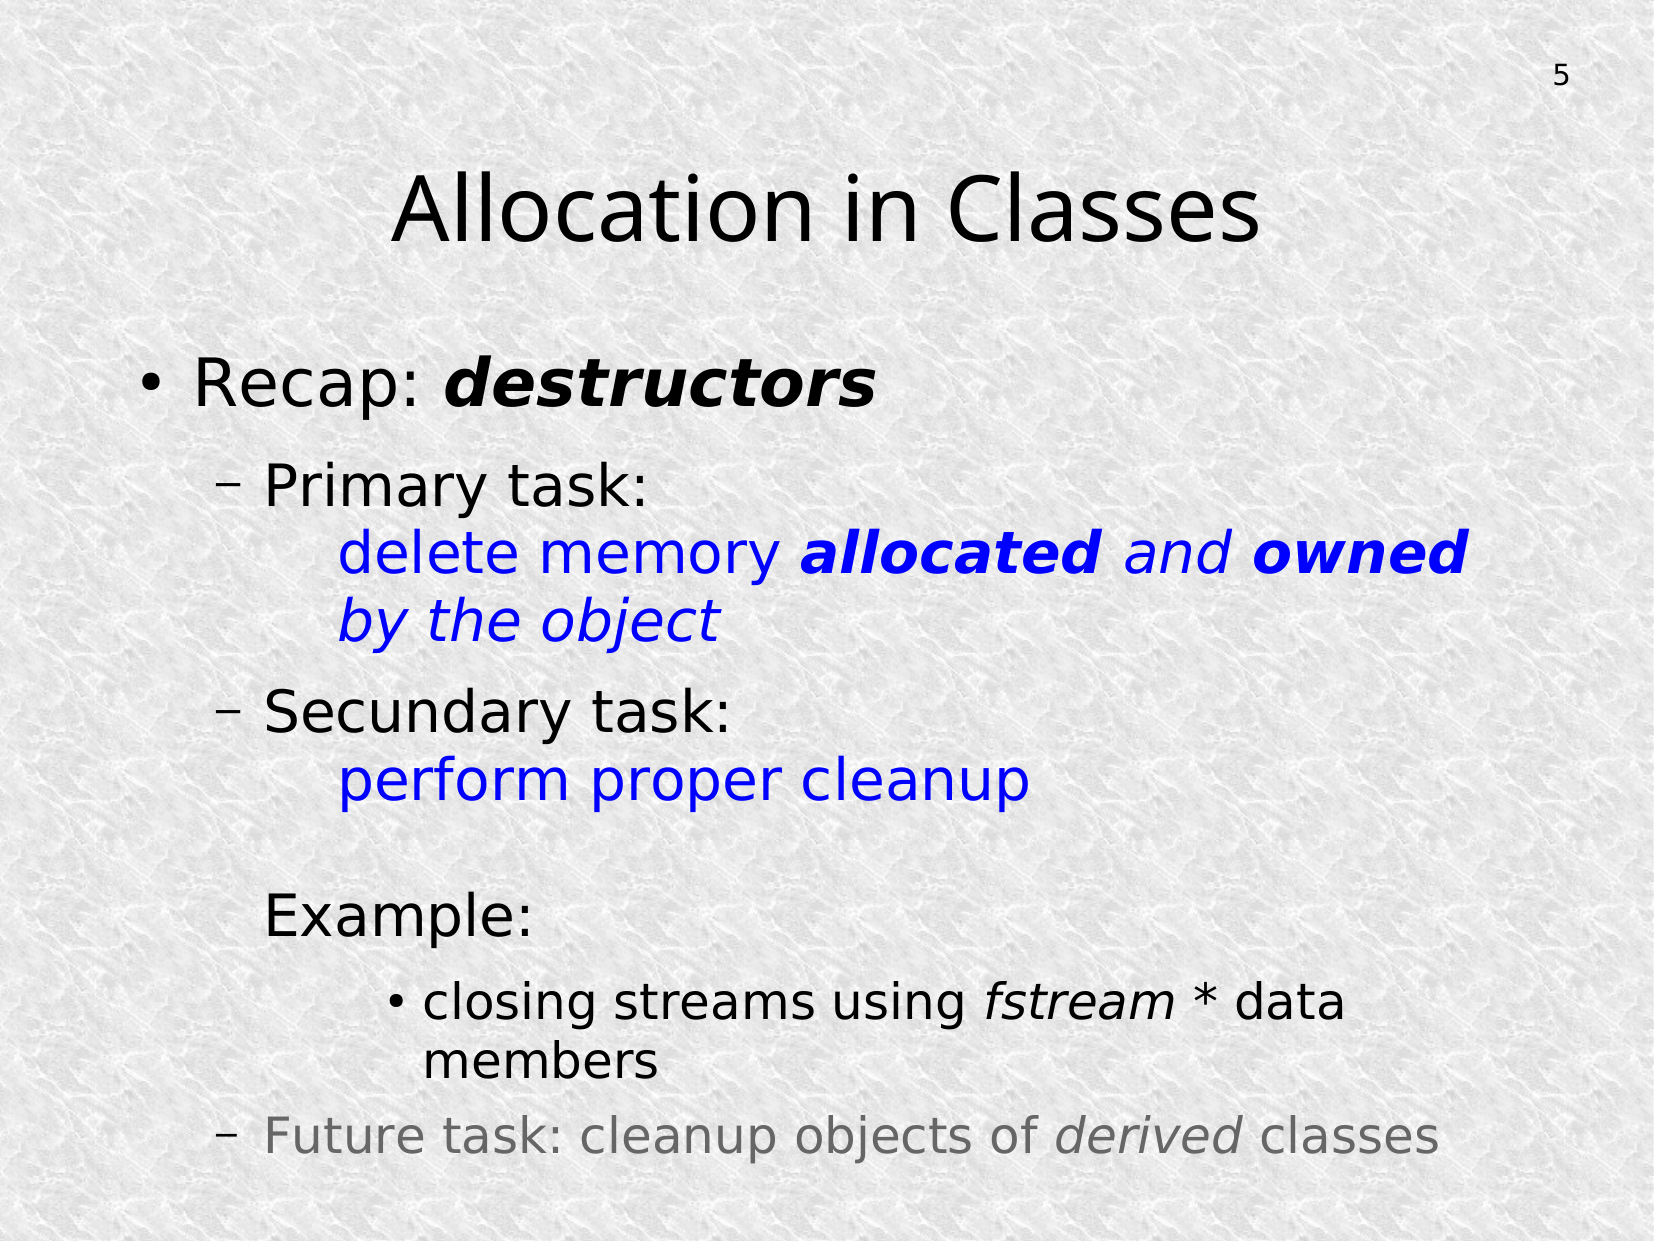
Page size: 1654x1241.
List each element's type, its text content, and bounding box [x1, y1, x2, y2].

title Allocation in Classes [121, 102, 1534, 311]
list Recap: destructors Primary task: delete memory allocated and owned by the object Secundary task: perform proper cleanup Example: closing streams using fstream * data members Future task: cleanup objects of derived classes [121, 344, 1534, 1188]
picture [0, 0, 1654, 1241]
